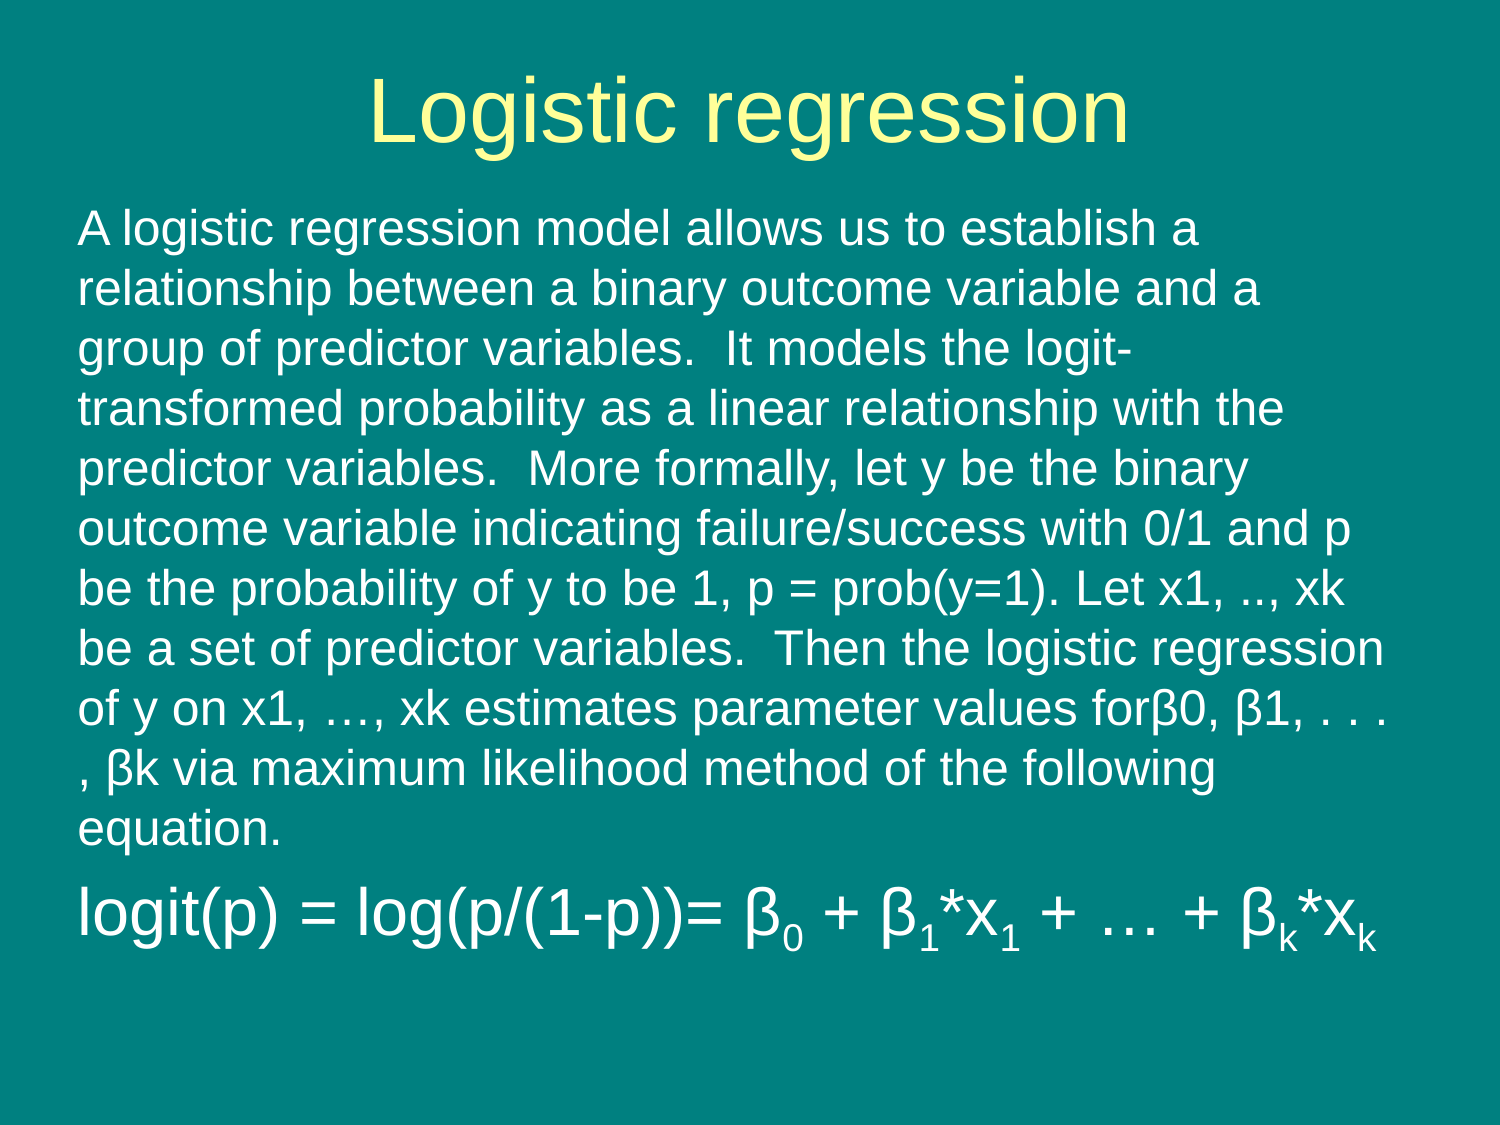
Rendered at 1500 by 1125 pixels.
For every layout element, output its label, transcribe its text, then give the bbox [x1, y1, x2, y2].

title Logistic regression [75, 12, 1425, 200]
list A logistic regression model allows us to establish a relationship between a binary outcome variable and a group of predictor variables. It models the logit-transformed probability as a linear relationship with the predictor variables. More formally, let y be the binary outcome variable indicating failure/success with 0/1 and p be the probability of y to be 1, p = prob(y=1). Let x1, .., xk be a set of predictor variables. Then the logistic regression of y on x1, …, xk estimates parameter values forβ0, β1, . . . , βk via maximum likelihood method of the following equation. logit(p) = log(p/(1-p))= β0 + β1*x1 + … + βk*xk [62, 187, 1413, 930]
